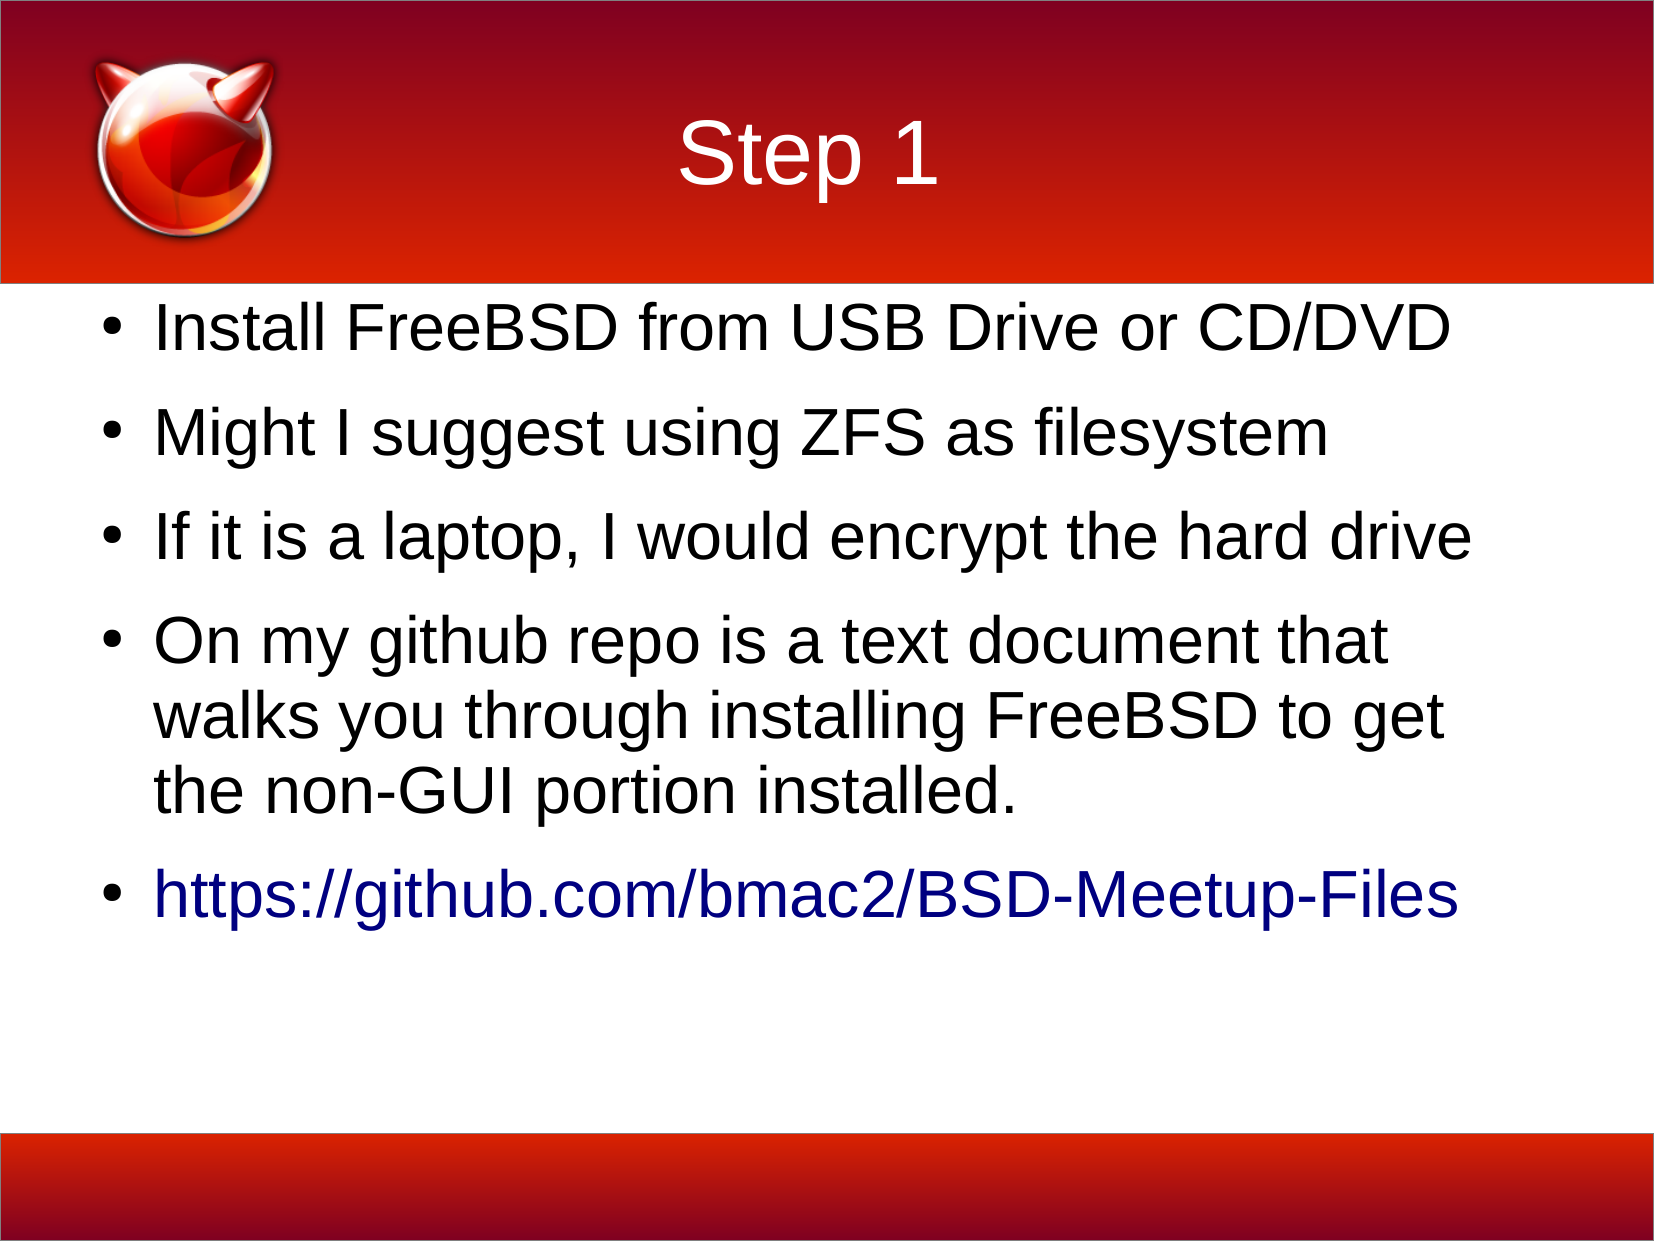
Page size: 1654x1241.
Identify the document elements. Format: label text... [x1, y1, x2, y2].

list Install FreeBSD from USB Drive or CD/DVD Might I suggest using ZFS as filesystem If it is a laptop, I would encrypt the hard drive On my github repo is a text document that walks you through installing FreeBSD to get the non-GUI portion installed. https://github.com/bmac2/BSD-Meetup-Files [82, 290, 1538, 1010]
title Step 1 [82, 49, 1536, 257]
